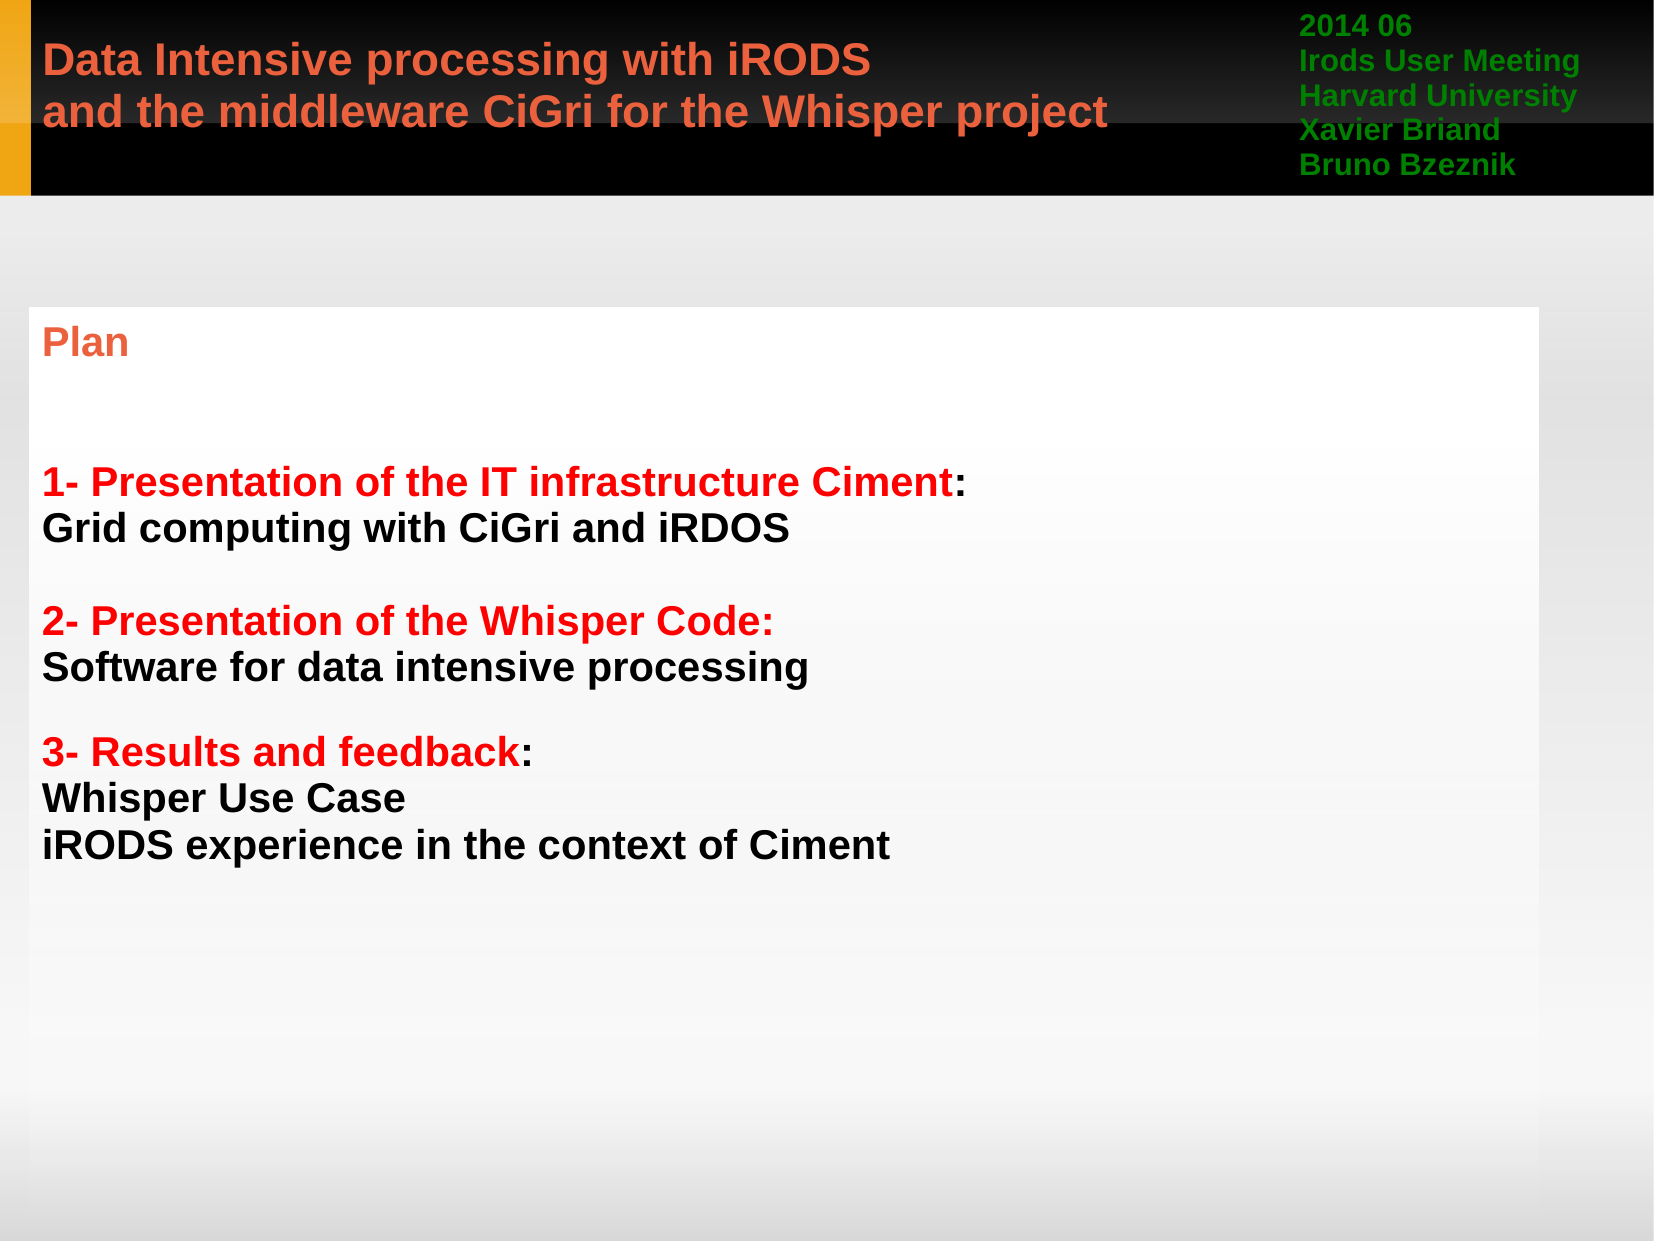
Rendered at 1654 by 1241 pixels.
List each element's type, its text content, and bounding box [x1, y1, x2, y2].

picture [336, 54, 345, 59]
title 2014 06 Irods User Meeting Harvard University Xavier Briand Bruno Bzeznik [1299, 41, 1654, 219]
picture [781, 48, 799, 59]
picture [219, 54, 228, 59]
picture [473, 54, 482, 59]
picture [0, 0, 1654, 1241]
picture [818, 49, 833, 59]
list Plan 1- Presentation of the IT infrastructure Ciment: Grid computing with CiGri and iRDOS 2- Presentation of the Whisper Code: Software for data intensive processing 3- Results and feedback: Whisper Use Case iRODS experience in the context of Ciment [29, 307, 1539, 1232]
picture [420, 55, 430, 59]
title Data Intensive processing with iRODS and the middleware CiGri for the Whisper project [29, 59, 1365, 266]
picture [749, 49, 763, 58]
picture [52, 49, 67, 59]
